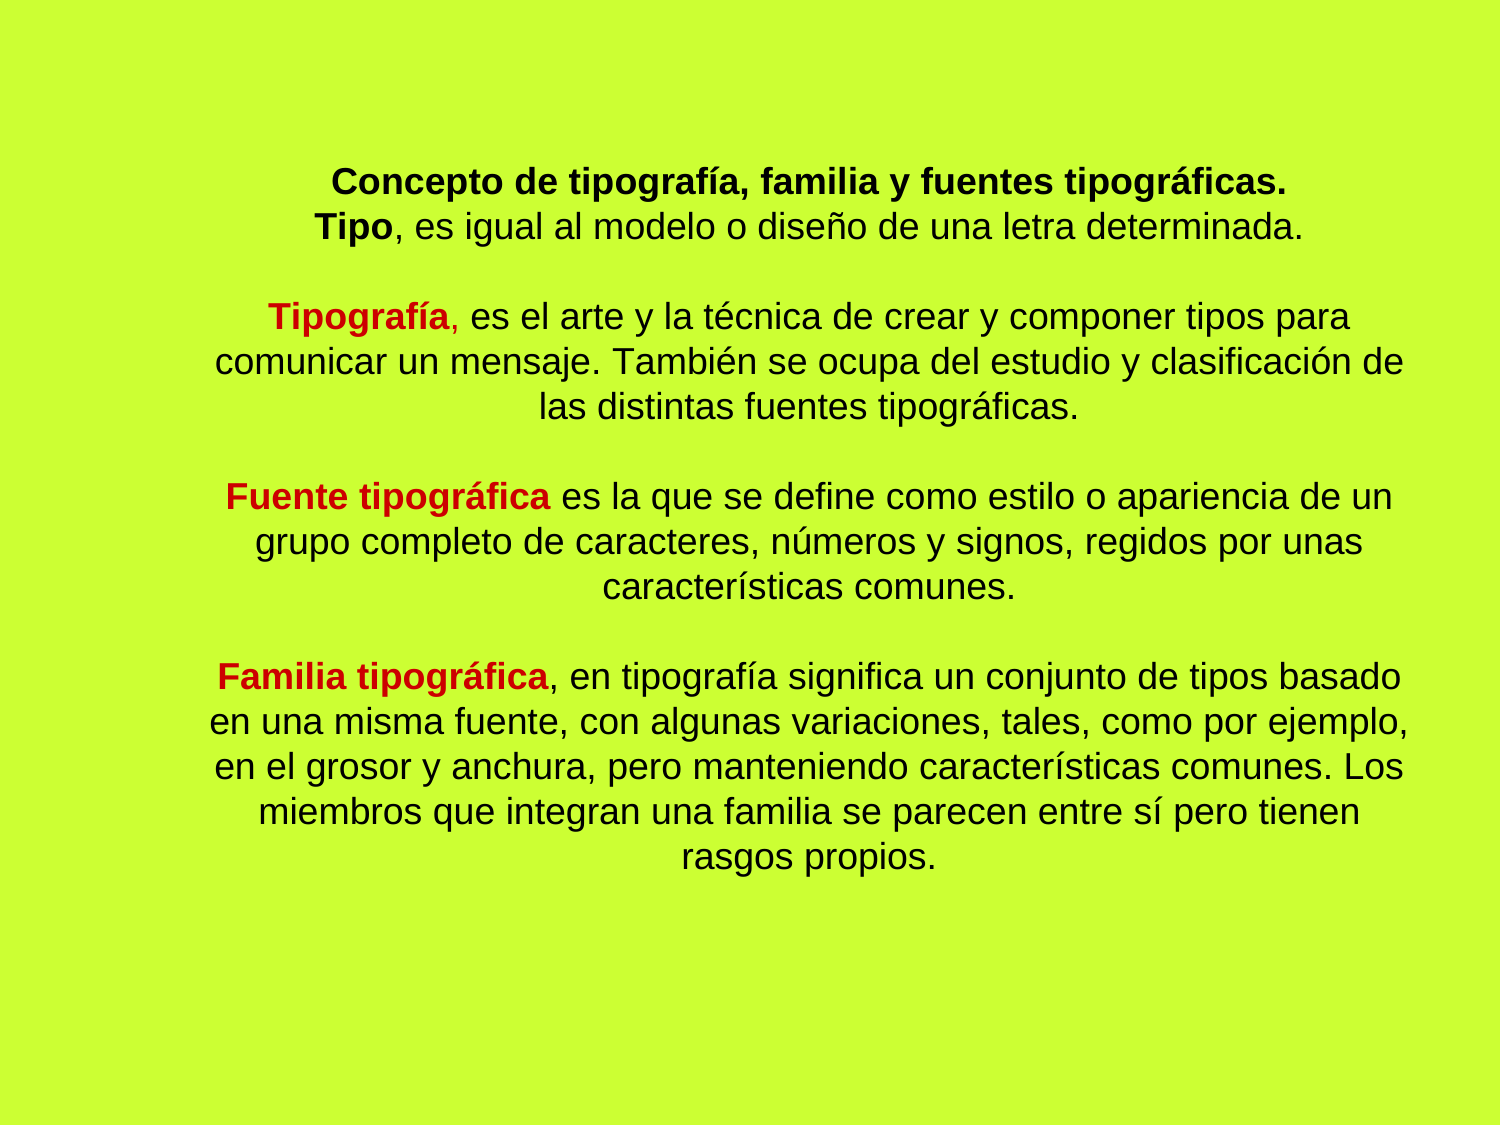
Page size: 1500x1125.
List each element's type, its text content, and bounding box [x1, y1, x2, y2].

text_box Concepto de tipografía, familia y fuentes tipográficas. Tipo, es igual al modelo o diseño de una letra determinada. Tipografía, es el arte y la técnica de crear y componer tipos para comunicar un mensaje. También se ocupa del estudio y clasificación de las distintas fuentes tipográficas. Fuente tipográfica es la que se define como estilo o apariencia de un grupo completo de caracteres, números y signos, regidos por unas características comunes. Familia tipográfica, en tipografía significa un conjunto de tipos basado en una misma fuente, con algunas variaciones, tales, como por ejemplo, en el grosor y anchura, pero manteniendo características comunes. Los miembros que integran una familia se parecen entre sí pero tienen rasgos propios. [183, 149, 1436, 975]
